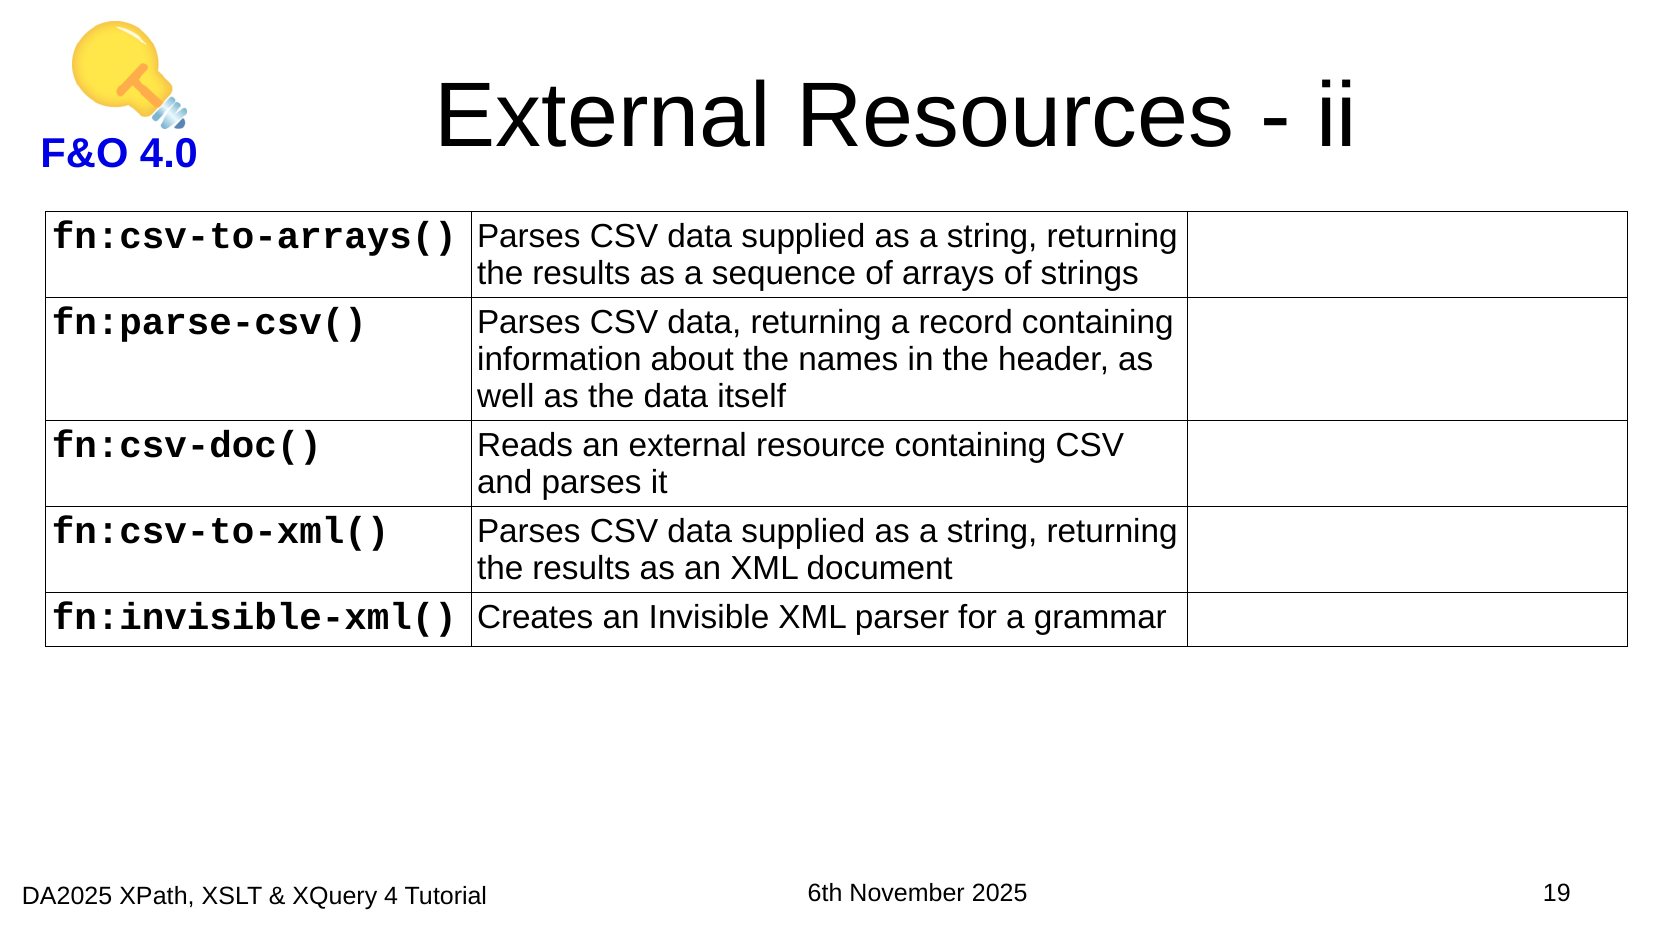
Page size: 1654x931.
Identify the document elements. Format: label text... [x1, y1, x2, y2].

table_header Parses CSV data supplied as a string, returning the results as a sequence of arrays of strings [472, 212, 1187, 297]
table_cell [1188, 298, 1627, 420]
table_cell Parses CSV data supplied as a string, returning the results as an XML document [472, 507, 1187, 592]
table_cell [1188, 507, 1627, 592]
table_header fn:csv-to-arrays() [46, 212, 471, 297]
table_cell Parses CSV data, returning a record containing information about the names in the header, as well as the data itself [472, 298, 1187, 420]
table_cell Creates an Invisible XML parser for a grammar [472, 593, 1187, 646]
table_cell fn:csv-doc() [46, 421, 471, 506]
title External Resources - ii [222, 37, 1571, 193]
table_cell fn:parse-csv() [46, 298, 471, 420]
table_cell Reads an external resource containing CSV and parses it [472, 421, 1187, 506]
table_cell fn:csv-to-xml() [46, 507, 471, 592]
table_cell fn:invisible-xml() [46, 593, 471, 646]
table_header [1188, 212, 1627, 297]
table_cell [1188, 593, 1627, 646]
picture [72, 21, 187, 129]
table_cell [1188, 421, 1627, 506]
